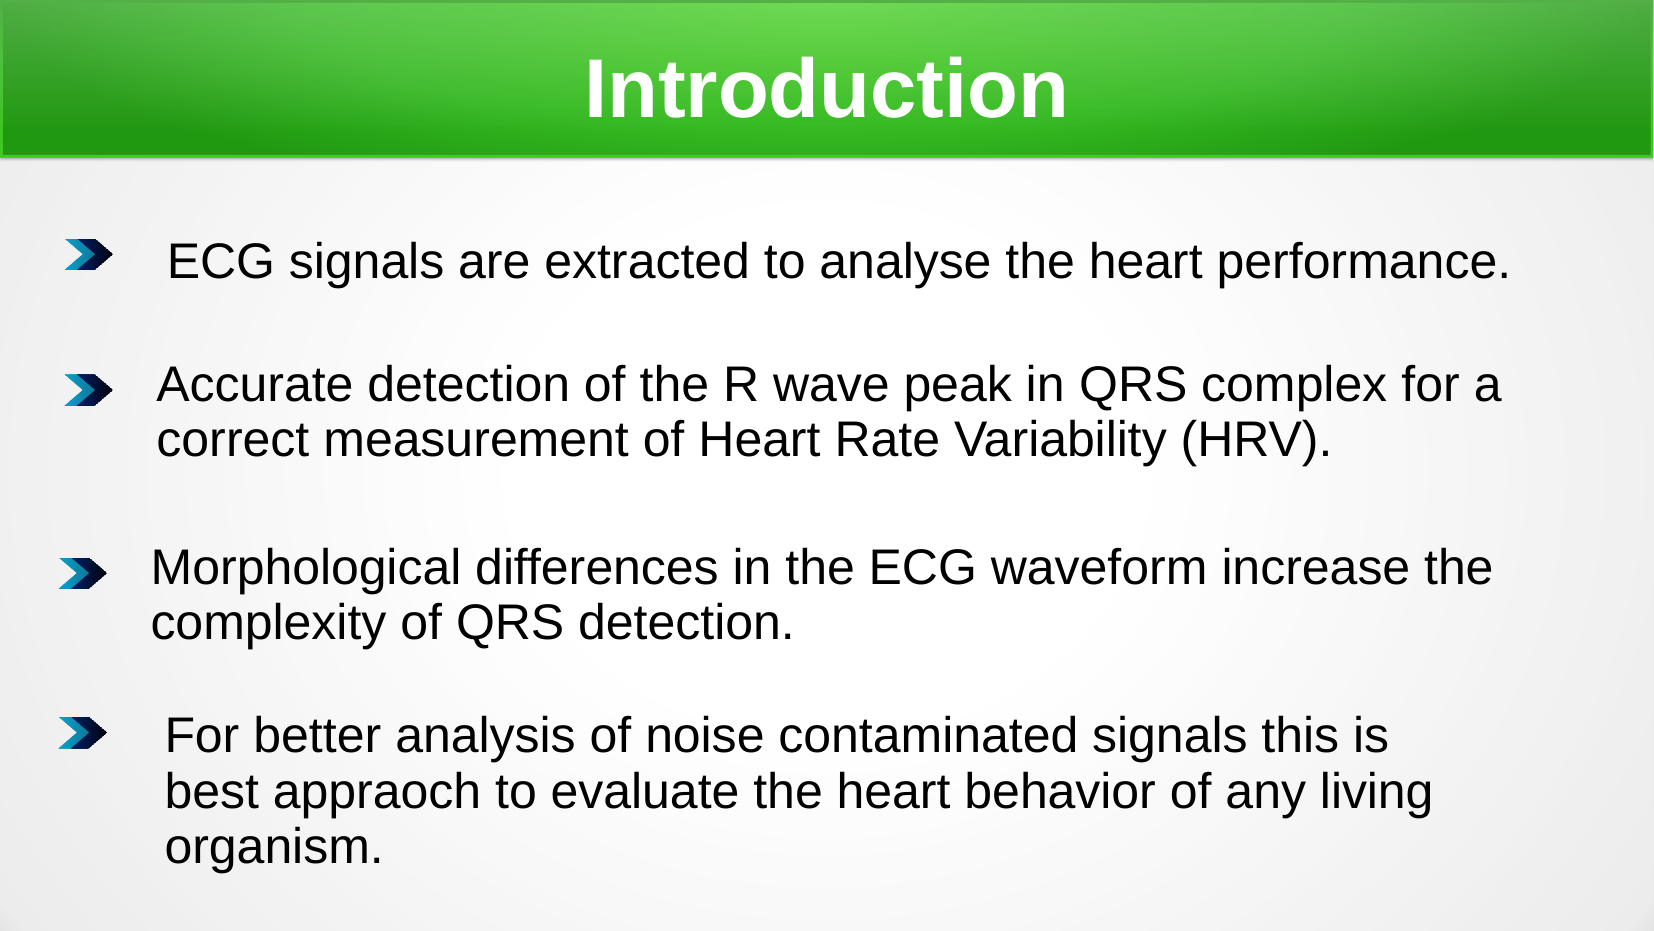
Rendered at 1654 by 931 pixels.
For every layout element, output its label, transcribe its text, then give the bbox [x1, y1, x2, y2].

picture [62, 237, 115, 272]
text_box ECG signals are extracted to analyse the heart performance. [152, 225, 1558, 306]
text_box For better analysis of noise contaminated signals this is best appraoch to evaluate the heart behavior of any living organism. [149, 699, 1500, 882]
text_box Morphological differences in the ECG waveform increase the complexity of QRS detection. [135, 531, 1589, 658]
title Introduction [82, 35, 1571, 142]
text_box Accurate detection of the R wave peak in QRS complex for a correct measurement of Heart Rate Variability (HRV). [141, 348, 1624, 494]
picture [62, 372, 115, 408]
picture [56, 556, 109, 591]
picture [56, 715, 109, 751]
